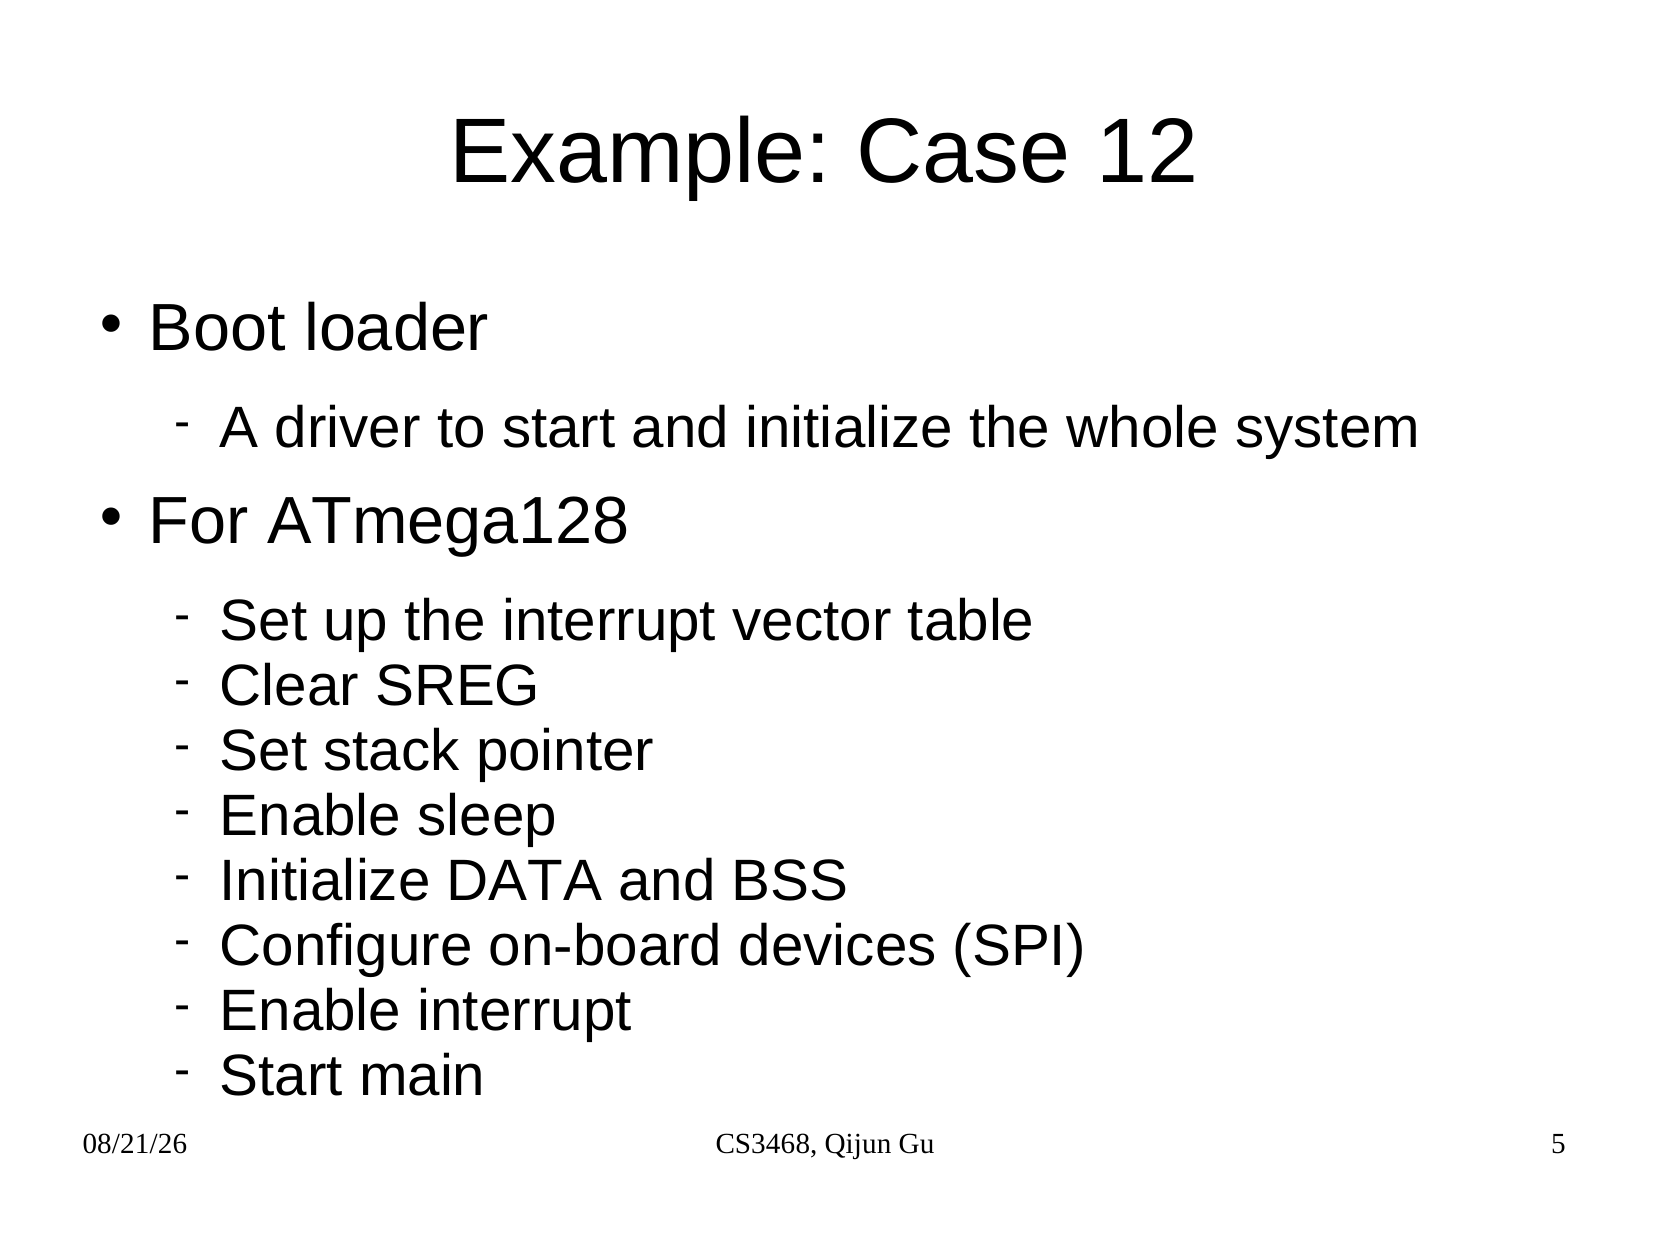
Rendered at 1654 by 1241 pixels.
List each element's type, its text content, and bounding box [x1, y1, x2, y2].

list Boot loader A driver to start and initialize the whole system For ATmega128 Set up the interrupt vector table Clear SREG Set stack pointer Enable sleep Initialize DATA and BSS Configure on-board devices (SPI) Enable interrupt Start main [82, 290, 1566, 1108]
title Example: Case 12 [82, 56, 1566, 245]
